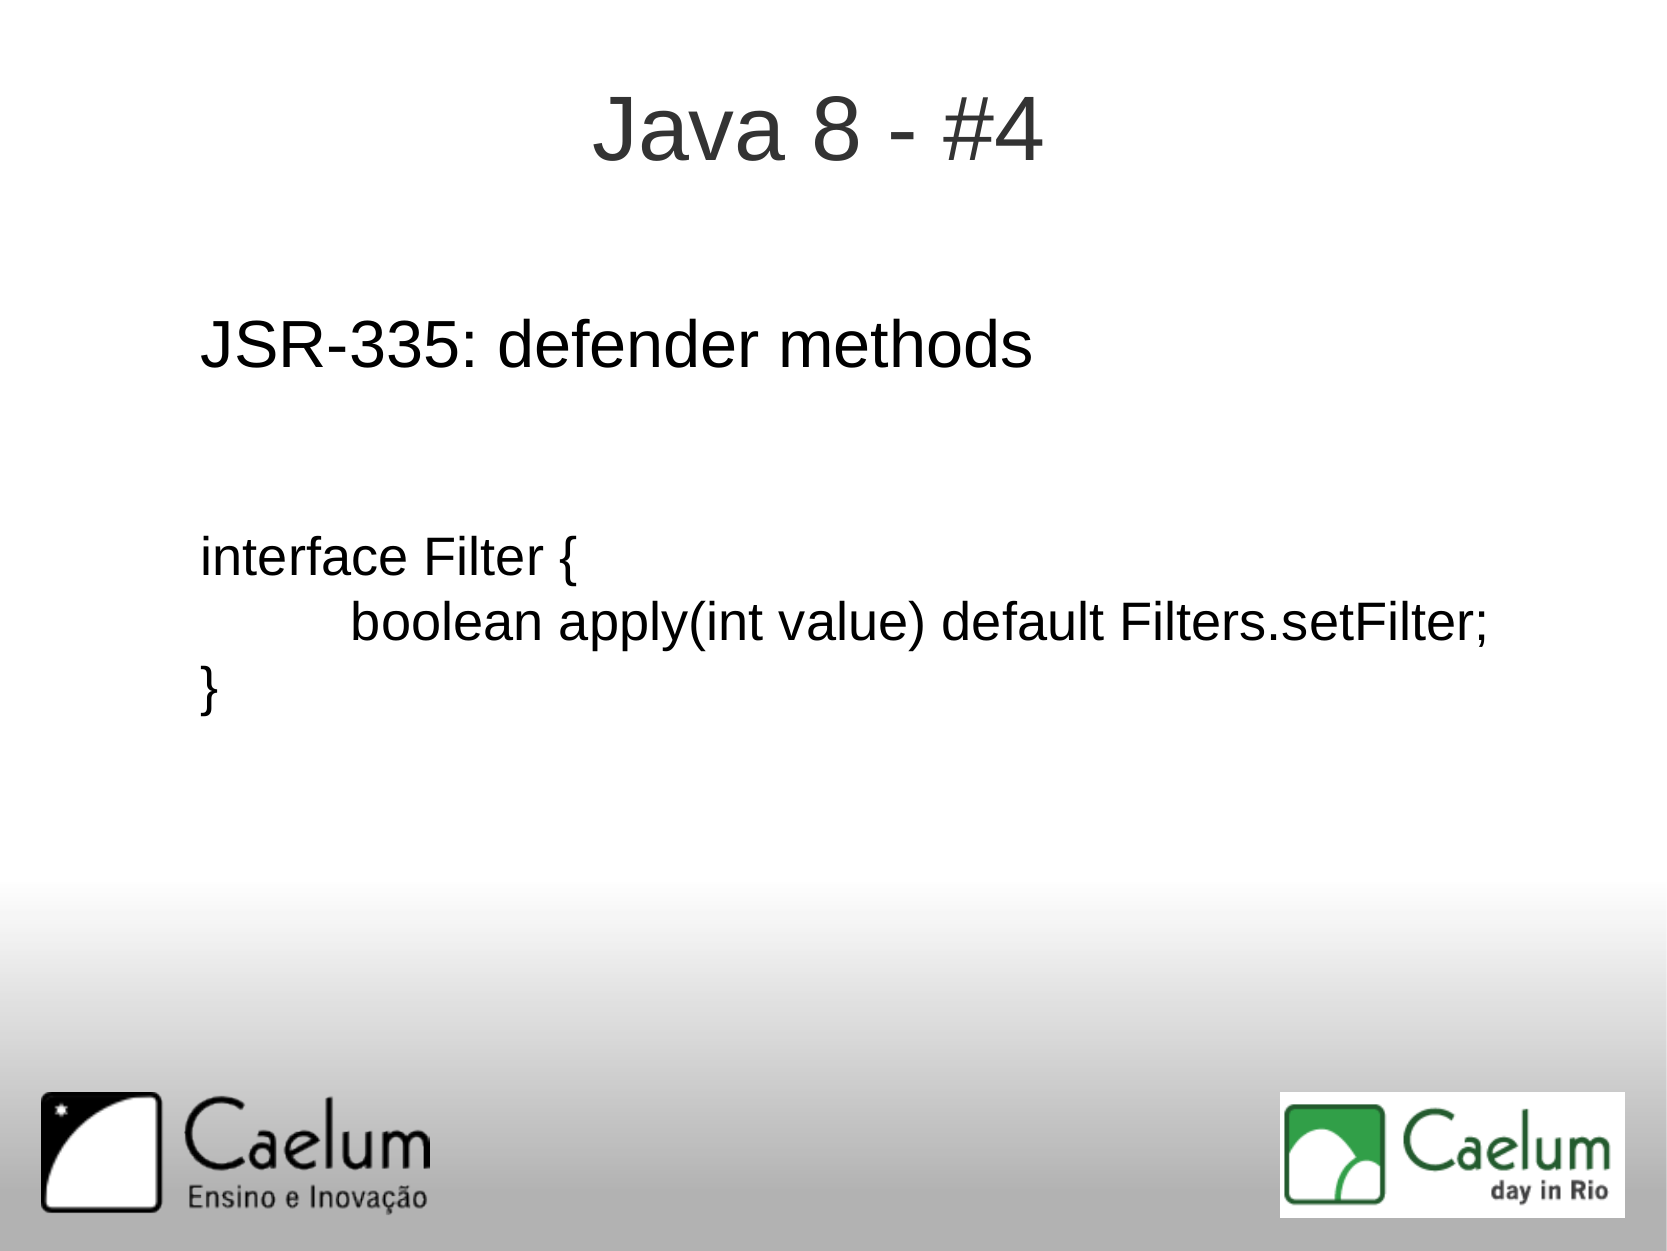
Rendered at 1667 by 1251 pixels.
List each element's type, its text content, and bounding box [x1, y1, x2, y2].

title Java 8 - #4 [126, 82, 1512, 283]
picture [0, 0, 1667, 1251]
text_box JSR-335: defender methods interface Filter { boolean apply(int value) default Filters.setFilter; } [177, 285, 1575, 733]
